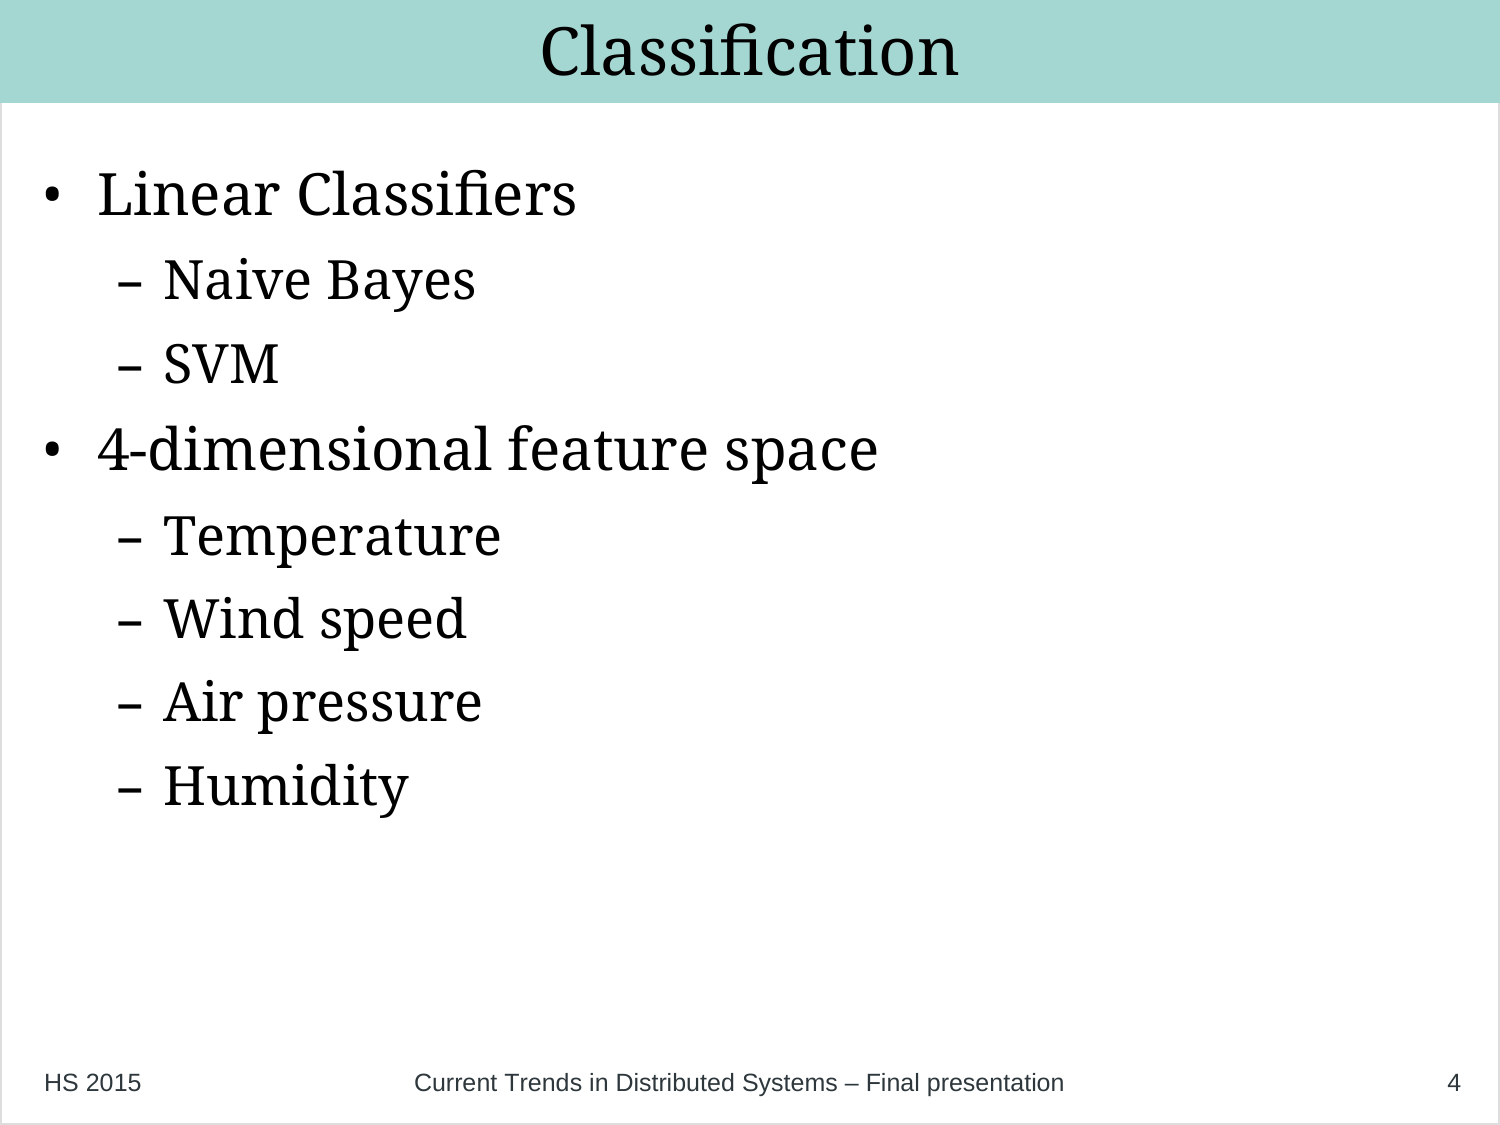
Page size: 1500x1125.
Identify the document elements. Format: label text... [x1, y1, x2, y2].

list Linear Classifiers Naive Bayes SVM 4-dimensional feature space Temperature Wind speed Air pressure Humidity [26, 145, 1477, 1034]
text_box <Nummer> [1375, 1058, 1477, 1097]
text_box HS 2015 [29, 1058, 195, 1097]
text_box Current Trends in Distributed Systems – Final presentation [300, 1058, 1201, 1107]
title Classification [0, 0, 1500, 100]
